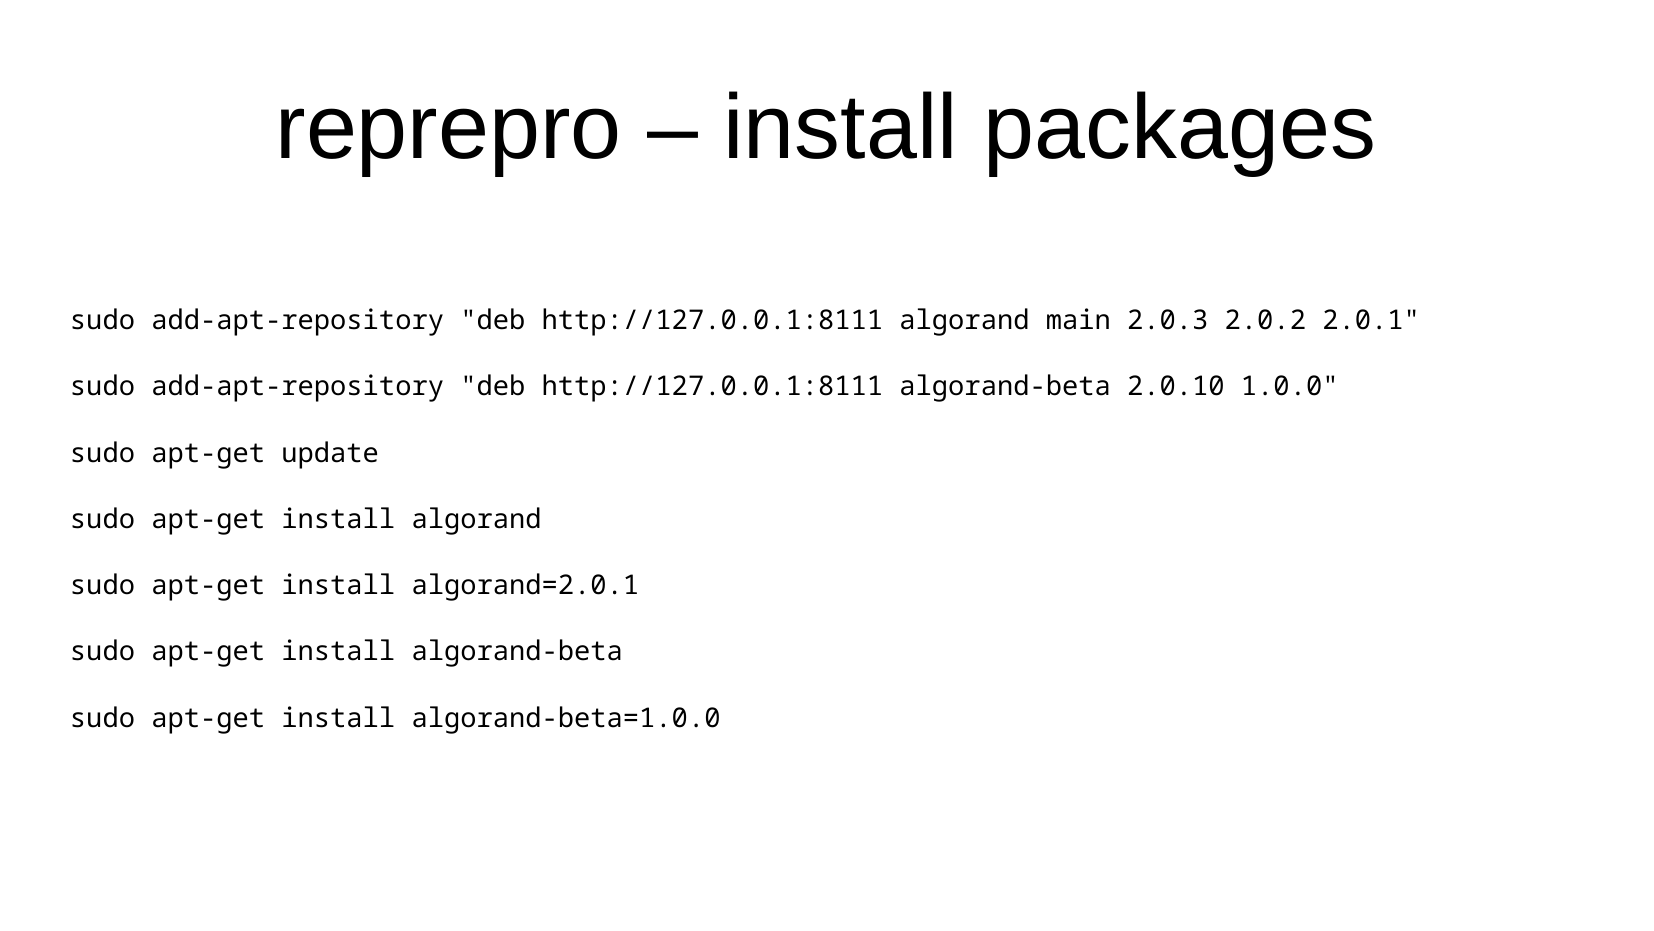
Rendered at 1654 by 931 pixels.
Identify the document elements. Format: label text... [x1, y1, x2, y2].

title reprepro – install packages [82, 48, 1571, 205]
list sudo add-apt-repository "deb http://127.0.0.1:8111 algorand main 2.0.3 2.0.2 2.0.1" sudo add-apt-repository "deb http://127.0.0.1:8111 algorand-beta 2.0.10 1.0.0" sudo apt-get update sudo apt-get install algorand sudo apt-get install algorand=2.0.1 sudo apt-get install algorand-beta sudo apt-get install algorand-beta=1.0.0 [0, 234, 1575, 812]
